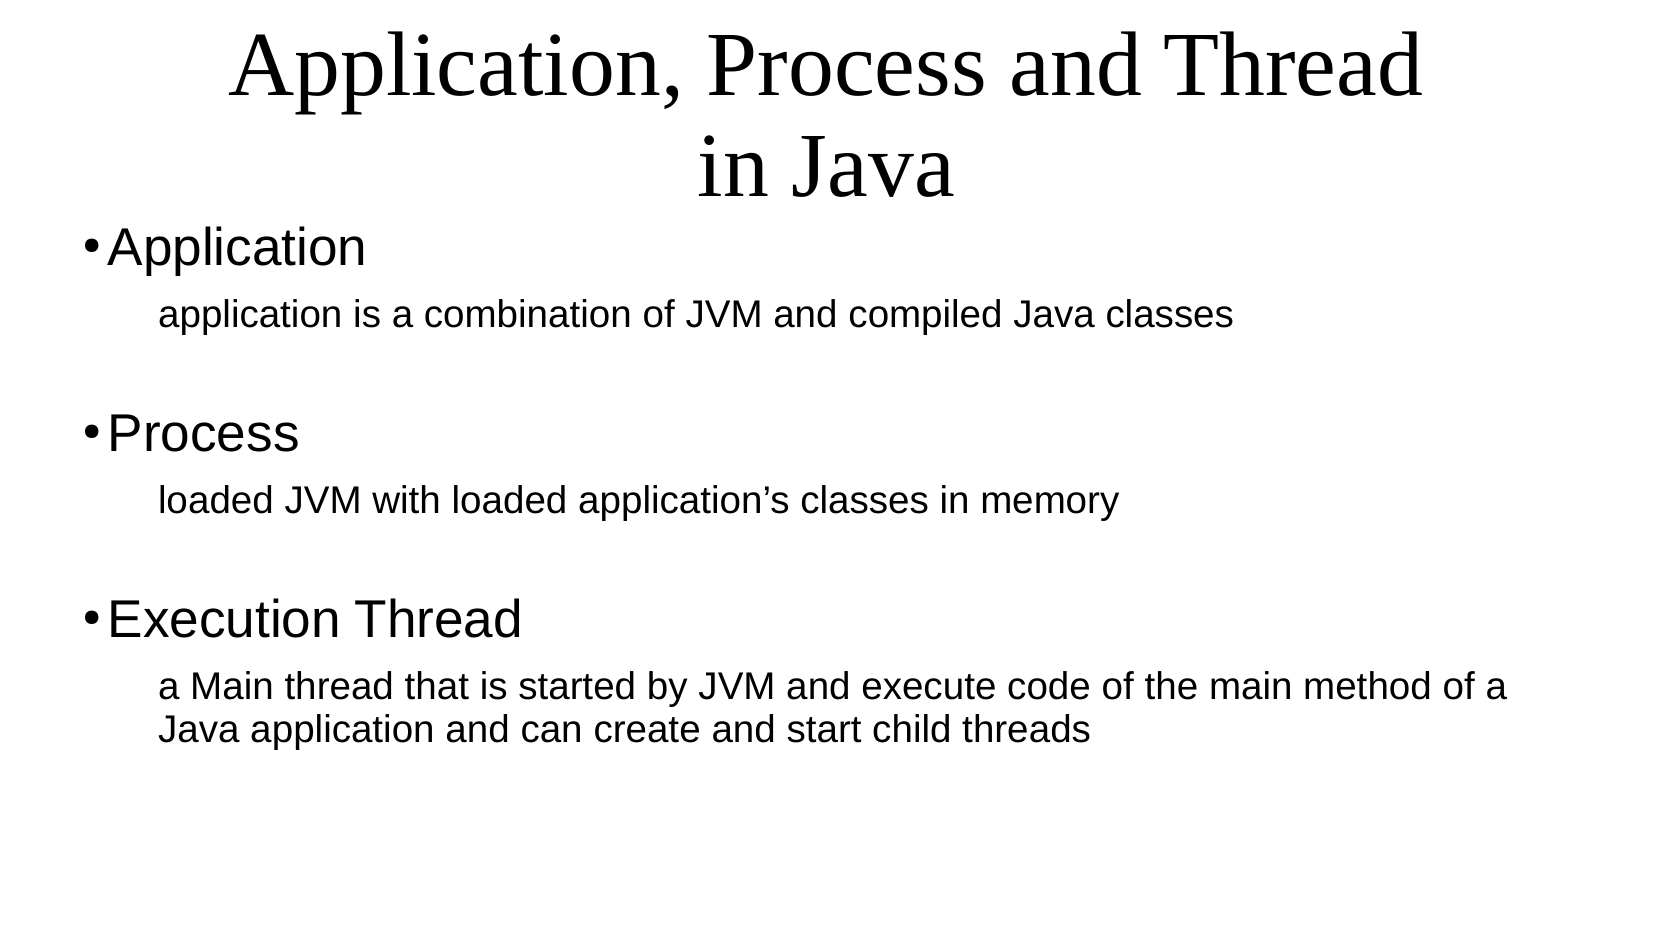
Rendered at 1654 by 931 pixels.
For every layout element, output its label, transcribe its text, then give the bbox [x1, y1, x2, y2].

title Application, Process and Thread in Java [82, 13, 1571, 217]
list Application application is a combination of JVM and compiled Java classes Process loaded JVM with loaded application’s classes in memory Execution Thread a Main thread that is started by JVM and execute code of the main method of a Java application and can create and start child threads [82, 217, 1571, 757]
